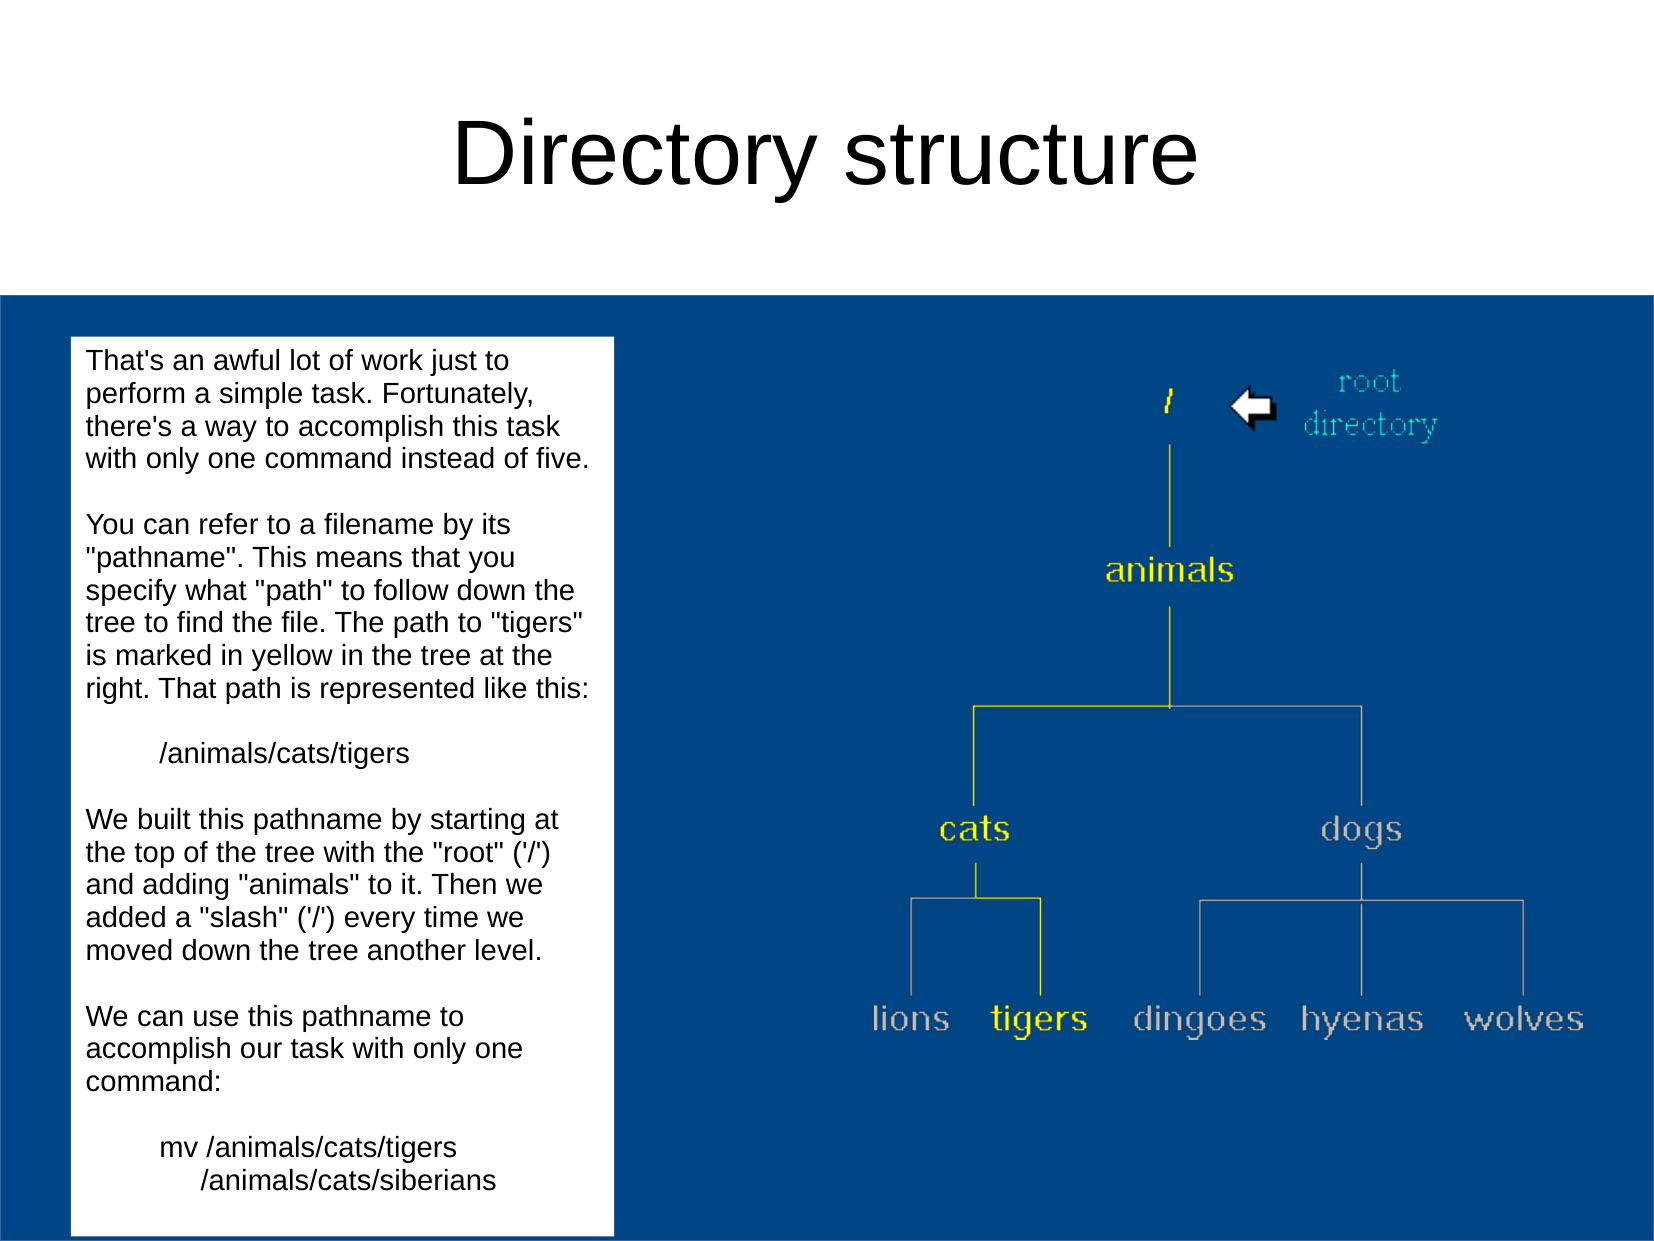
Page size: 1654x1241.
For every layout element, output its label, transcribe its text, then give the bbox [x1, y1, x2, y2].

text_box [0, 295, 1654, 1241]
text_box That's an awful lot of work just to perform a simple task. Fortunately, there's a way to accomplish this task with only one command instead of five. You can refer to a filename by its "pathname". This means that you specify what "path" to follow down the tree to find the file. The path to "tigers" is marked in yellow in the tree at the right. That path is represented like this: /animals/cats/tigers We built this pathname by starting at the top of the tree with the "root" ('/') and adding "animals" to it. Then we added a "slash" ('/') every time we moved down the tree another level. We can use this pathname to accomplish our task with only one command: mv /animals/cats/tigers /animals/cats/siberians [70, 336, 615, 1237]
title Directory structure [82, 49, 1571, 257]
picture [874, 369, 1583, 1040]
